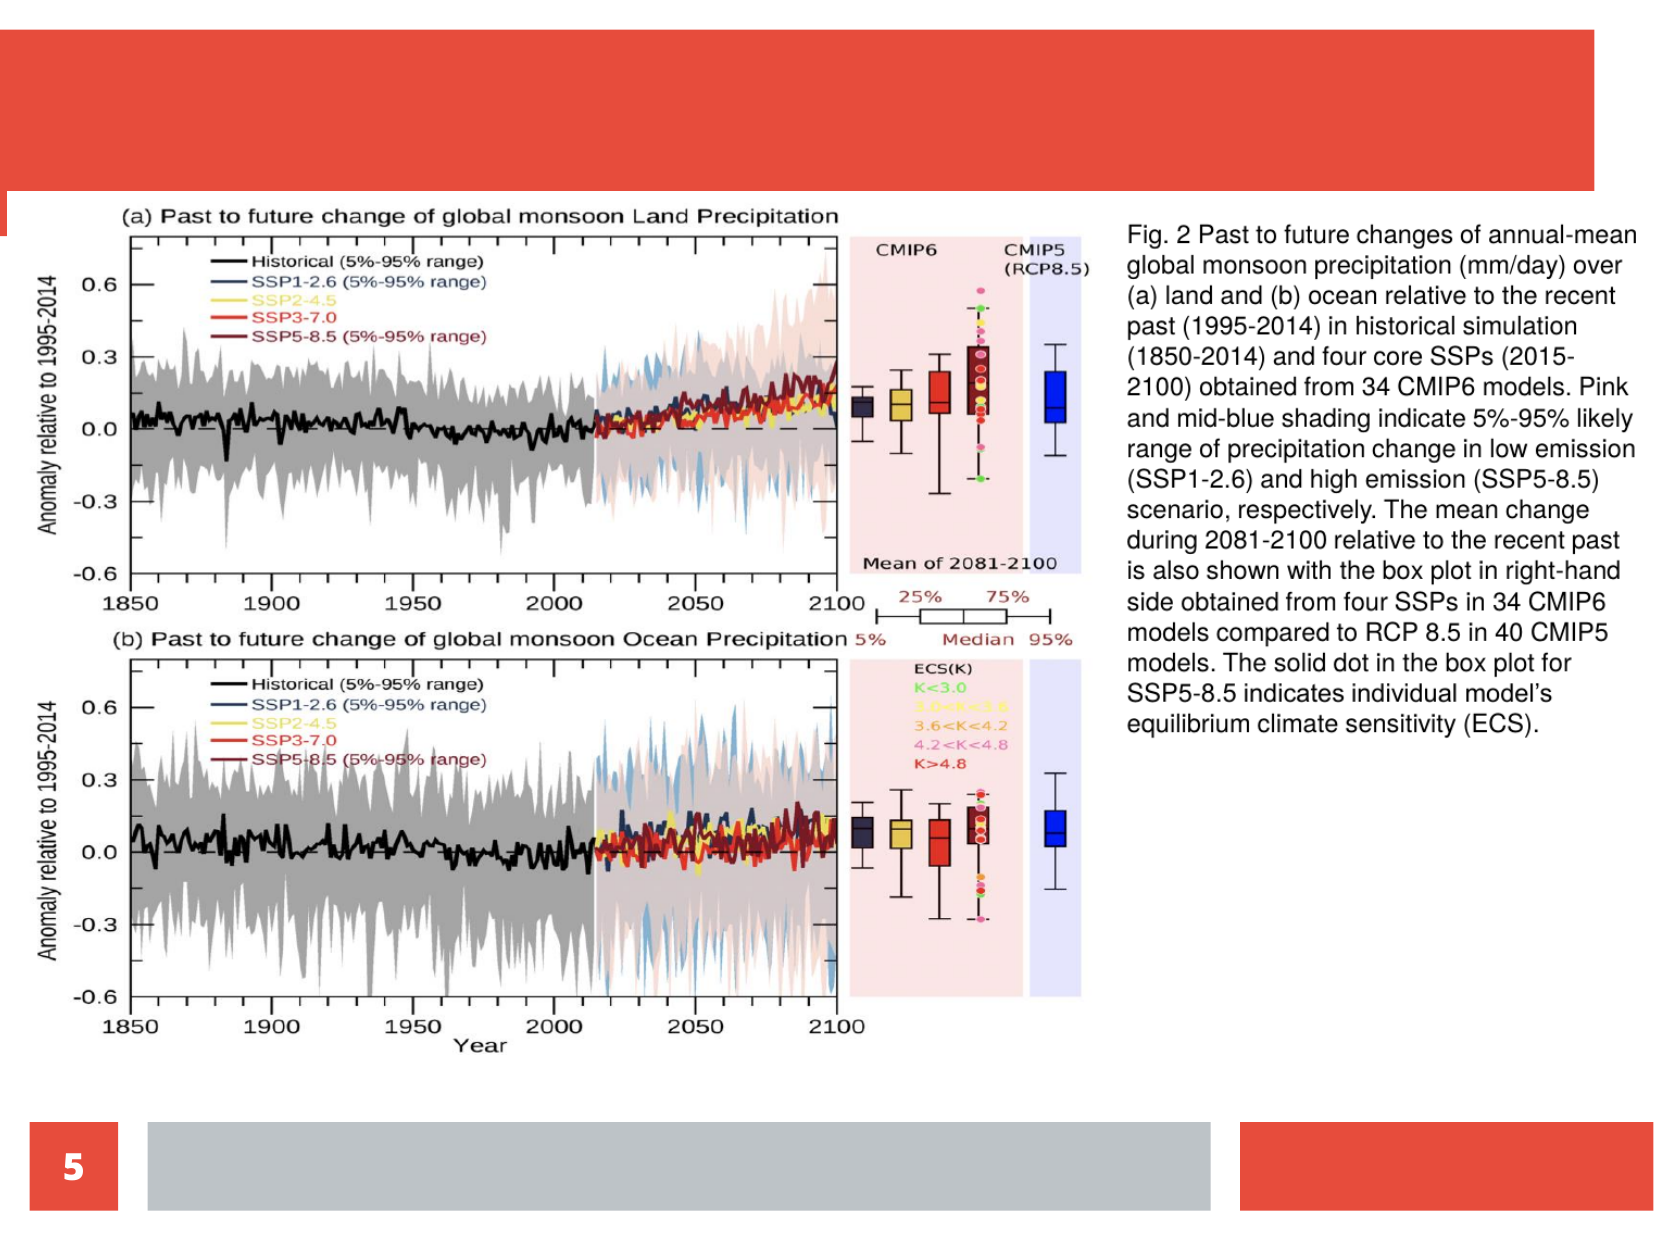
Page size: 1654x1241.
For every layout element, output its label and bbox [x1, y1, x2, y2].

picture [7, 191, 1654, 1055]
